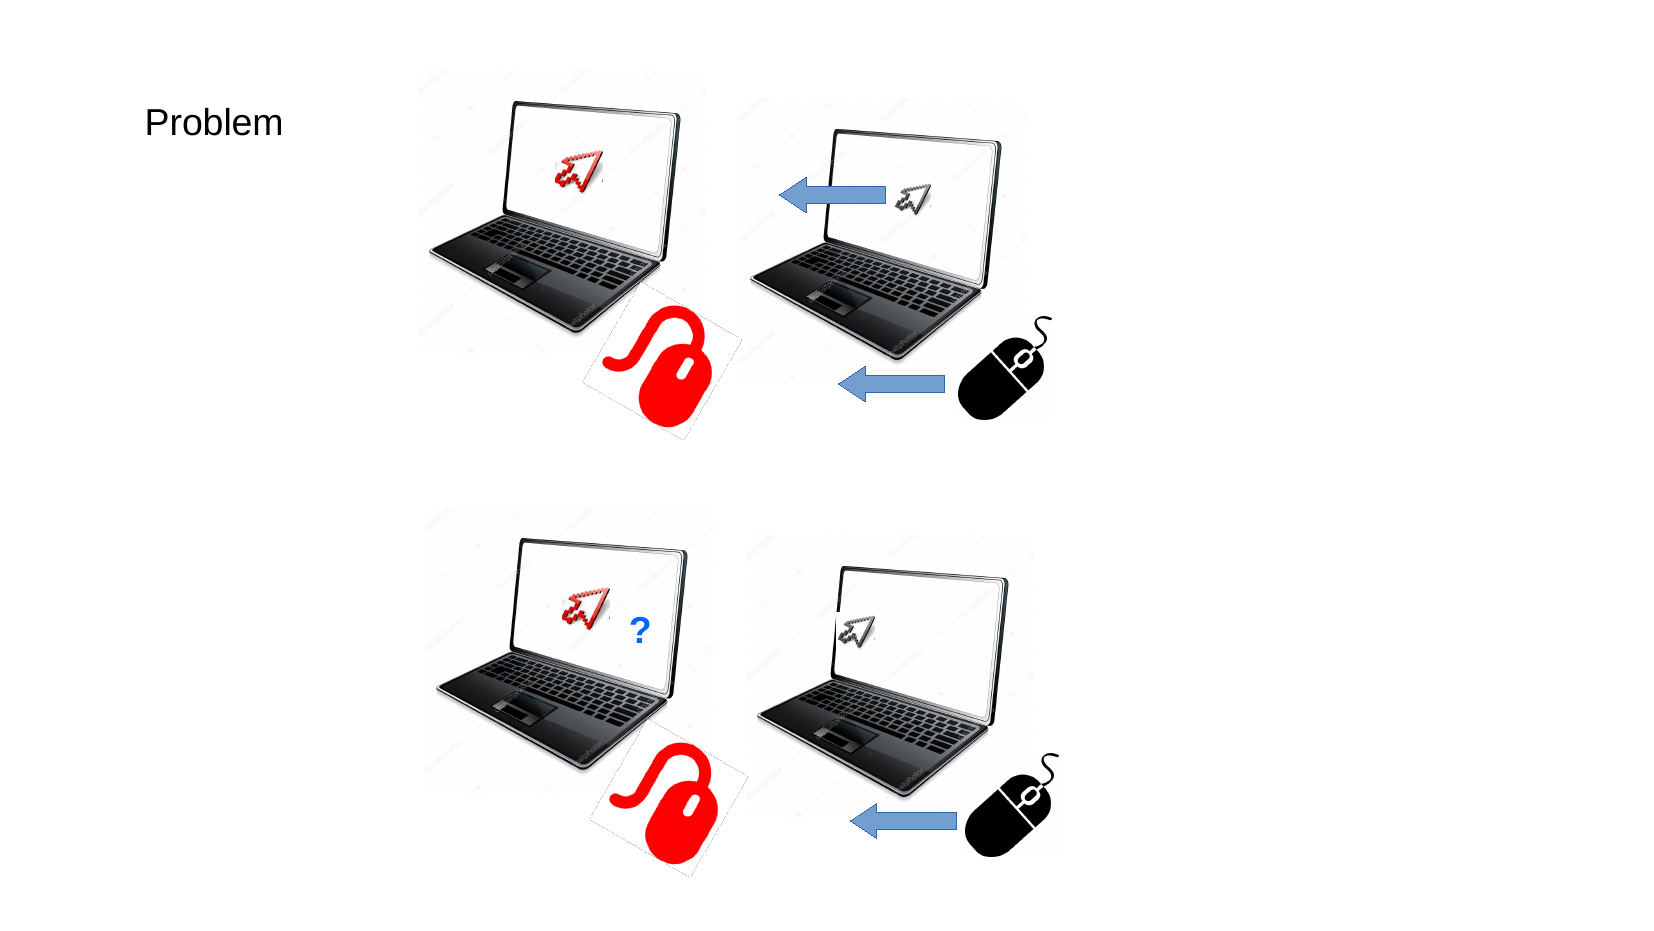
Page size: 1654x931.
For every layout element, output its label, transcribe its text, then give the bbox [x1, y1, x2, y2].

text_box ? [614, 602, 674, 660]
picture [418, 70, 1052, 441]
text_box [838, 366, 945, 402]
picture [425, 507, 1059, 878]
text_box [779, 177, 886, 213]
text_box Problem [129, 94, 299, 152]
text_box [850, 803, 957, 839]
